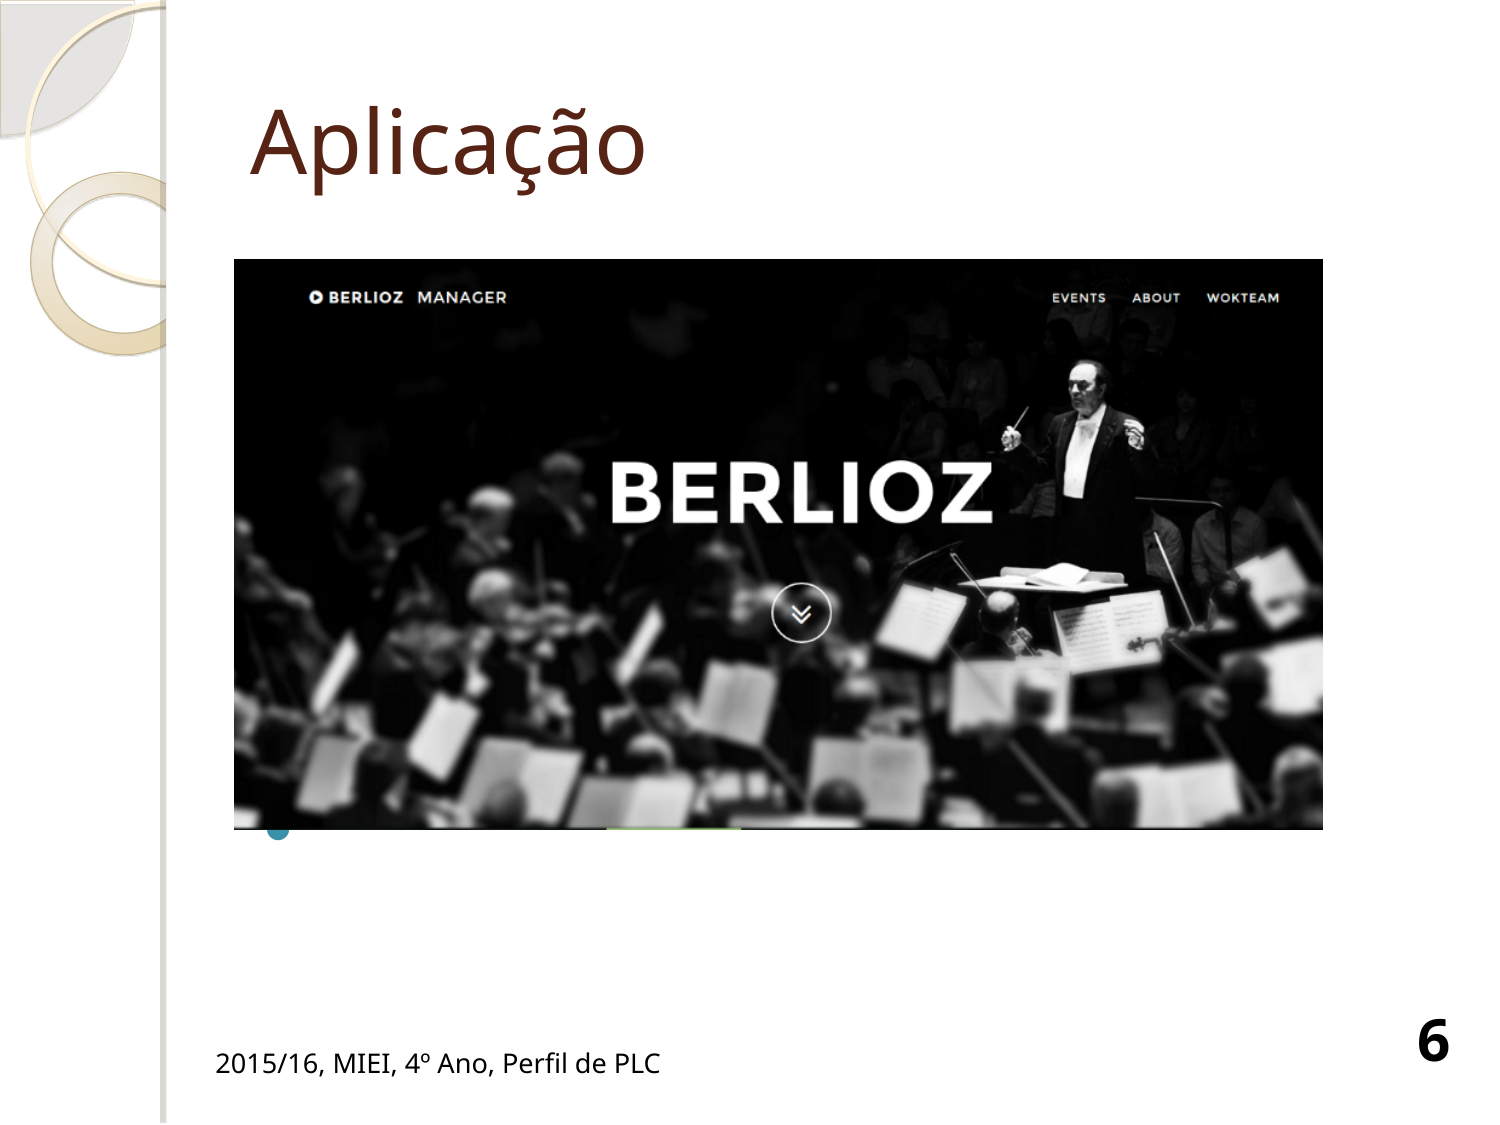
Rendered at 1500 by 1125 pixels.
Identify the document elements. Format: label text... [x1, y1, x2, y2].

picture [234, 259, 1323, 830]
list [235, 237, 1405, 936]
text_box 2015/16, MIEI, 4º Ano, Perfil de PLC [200, 1039, 1173, 1087]
title Aplicação [235, 45, 1466, 233]
text_box 6 [1345, 996, 1466, 1082]
